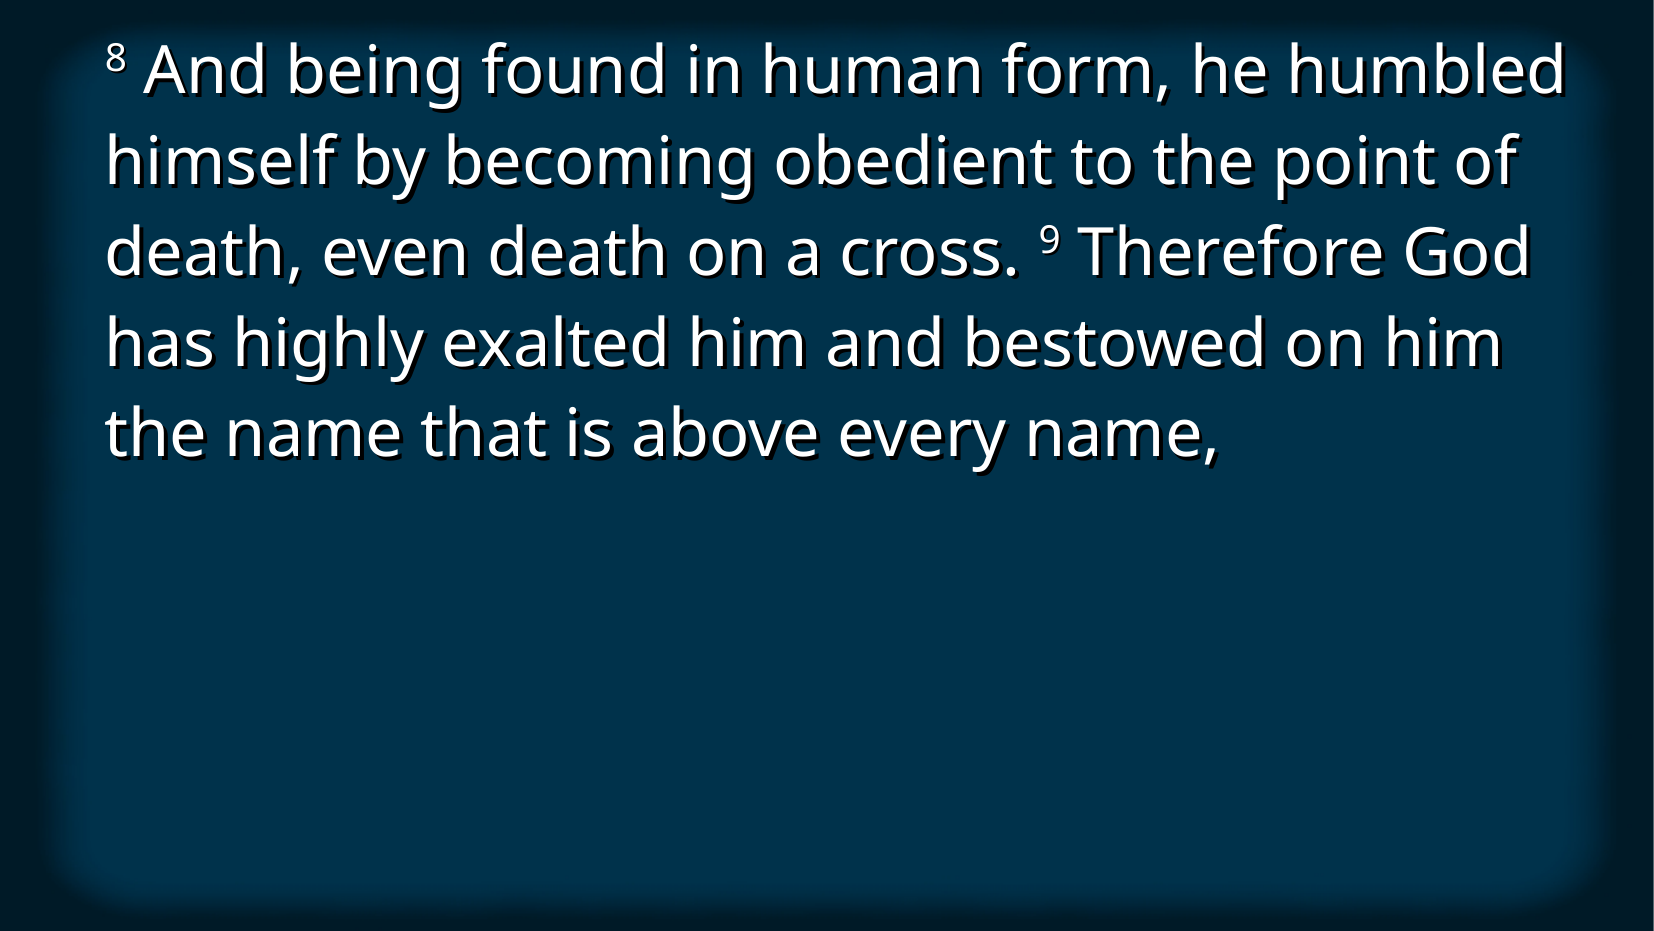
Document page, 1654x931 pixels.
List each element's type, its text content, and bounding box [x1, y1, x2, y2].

picture [0, 0, 1654, 931]
text_box 8 And being found in human form, he humbled himself by becoming obedient to the point of death, even death on a cross. 9 Therefore God has highly exalted him and bestowed on him the name that is above every name, [90, 15, 1591, 474]
